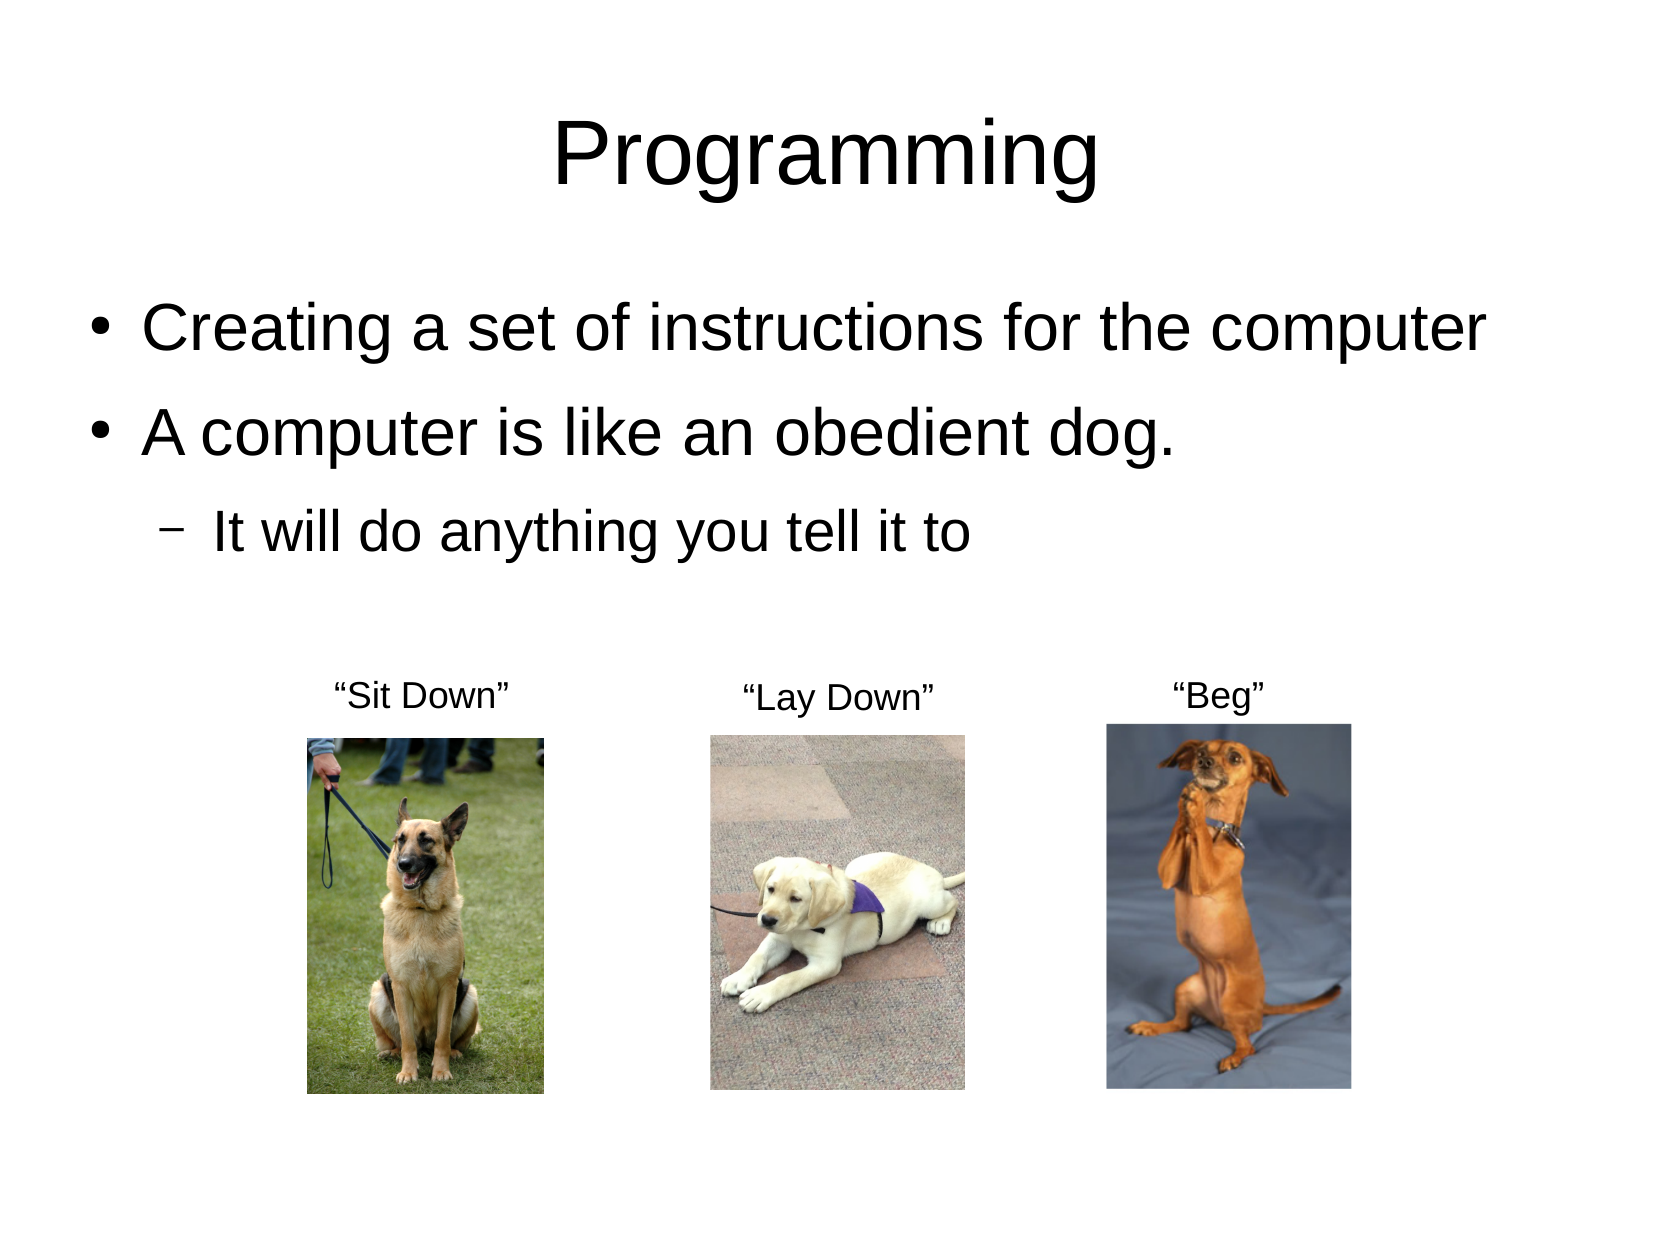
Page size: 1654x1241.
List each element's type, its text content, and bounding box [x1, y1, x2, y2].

picture [710, 1010, 965, 1090]
picture [307, 1010, 544, 1094]
picture [1087, 1010, 1371, 1111]
list Creating a set of instructions for the computer A computer is like an obedient dog. It will do anything you tell it to [70, 290, 1560, 1010]
title Programming [82, 49, 1571, 257]
